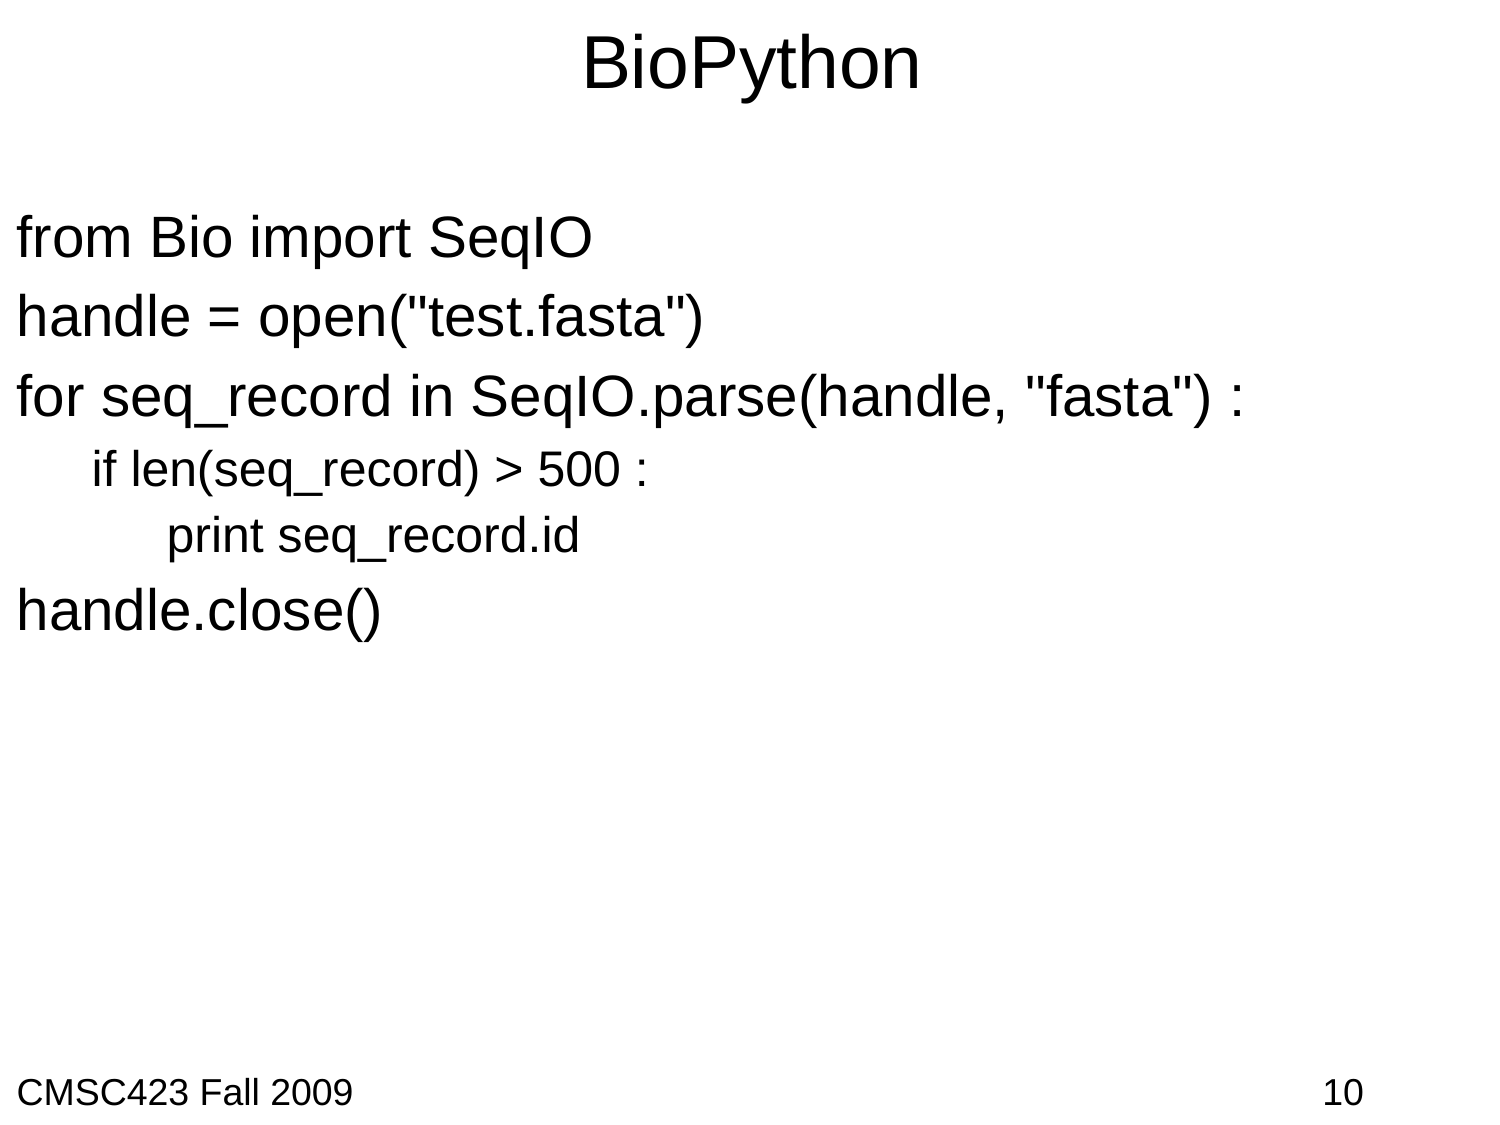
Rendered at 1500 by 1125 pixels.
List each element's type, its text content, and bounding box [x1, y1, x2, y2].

list from Bio import SeqIO handle = open("test.fasta") for seq_record in SeqIO.parse(handle, "fasta") : if len(seq_record) > 500 : print seq_record.id handle.close() [16, 124, 1485, 1072]
title BioPython [19, 9, 1485, 116]
